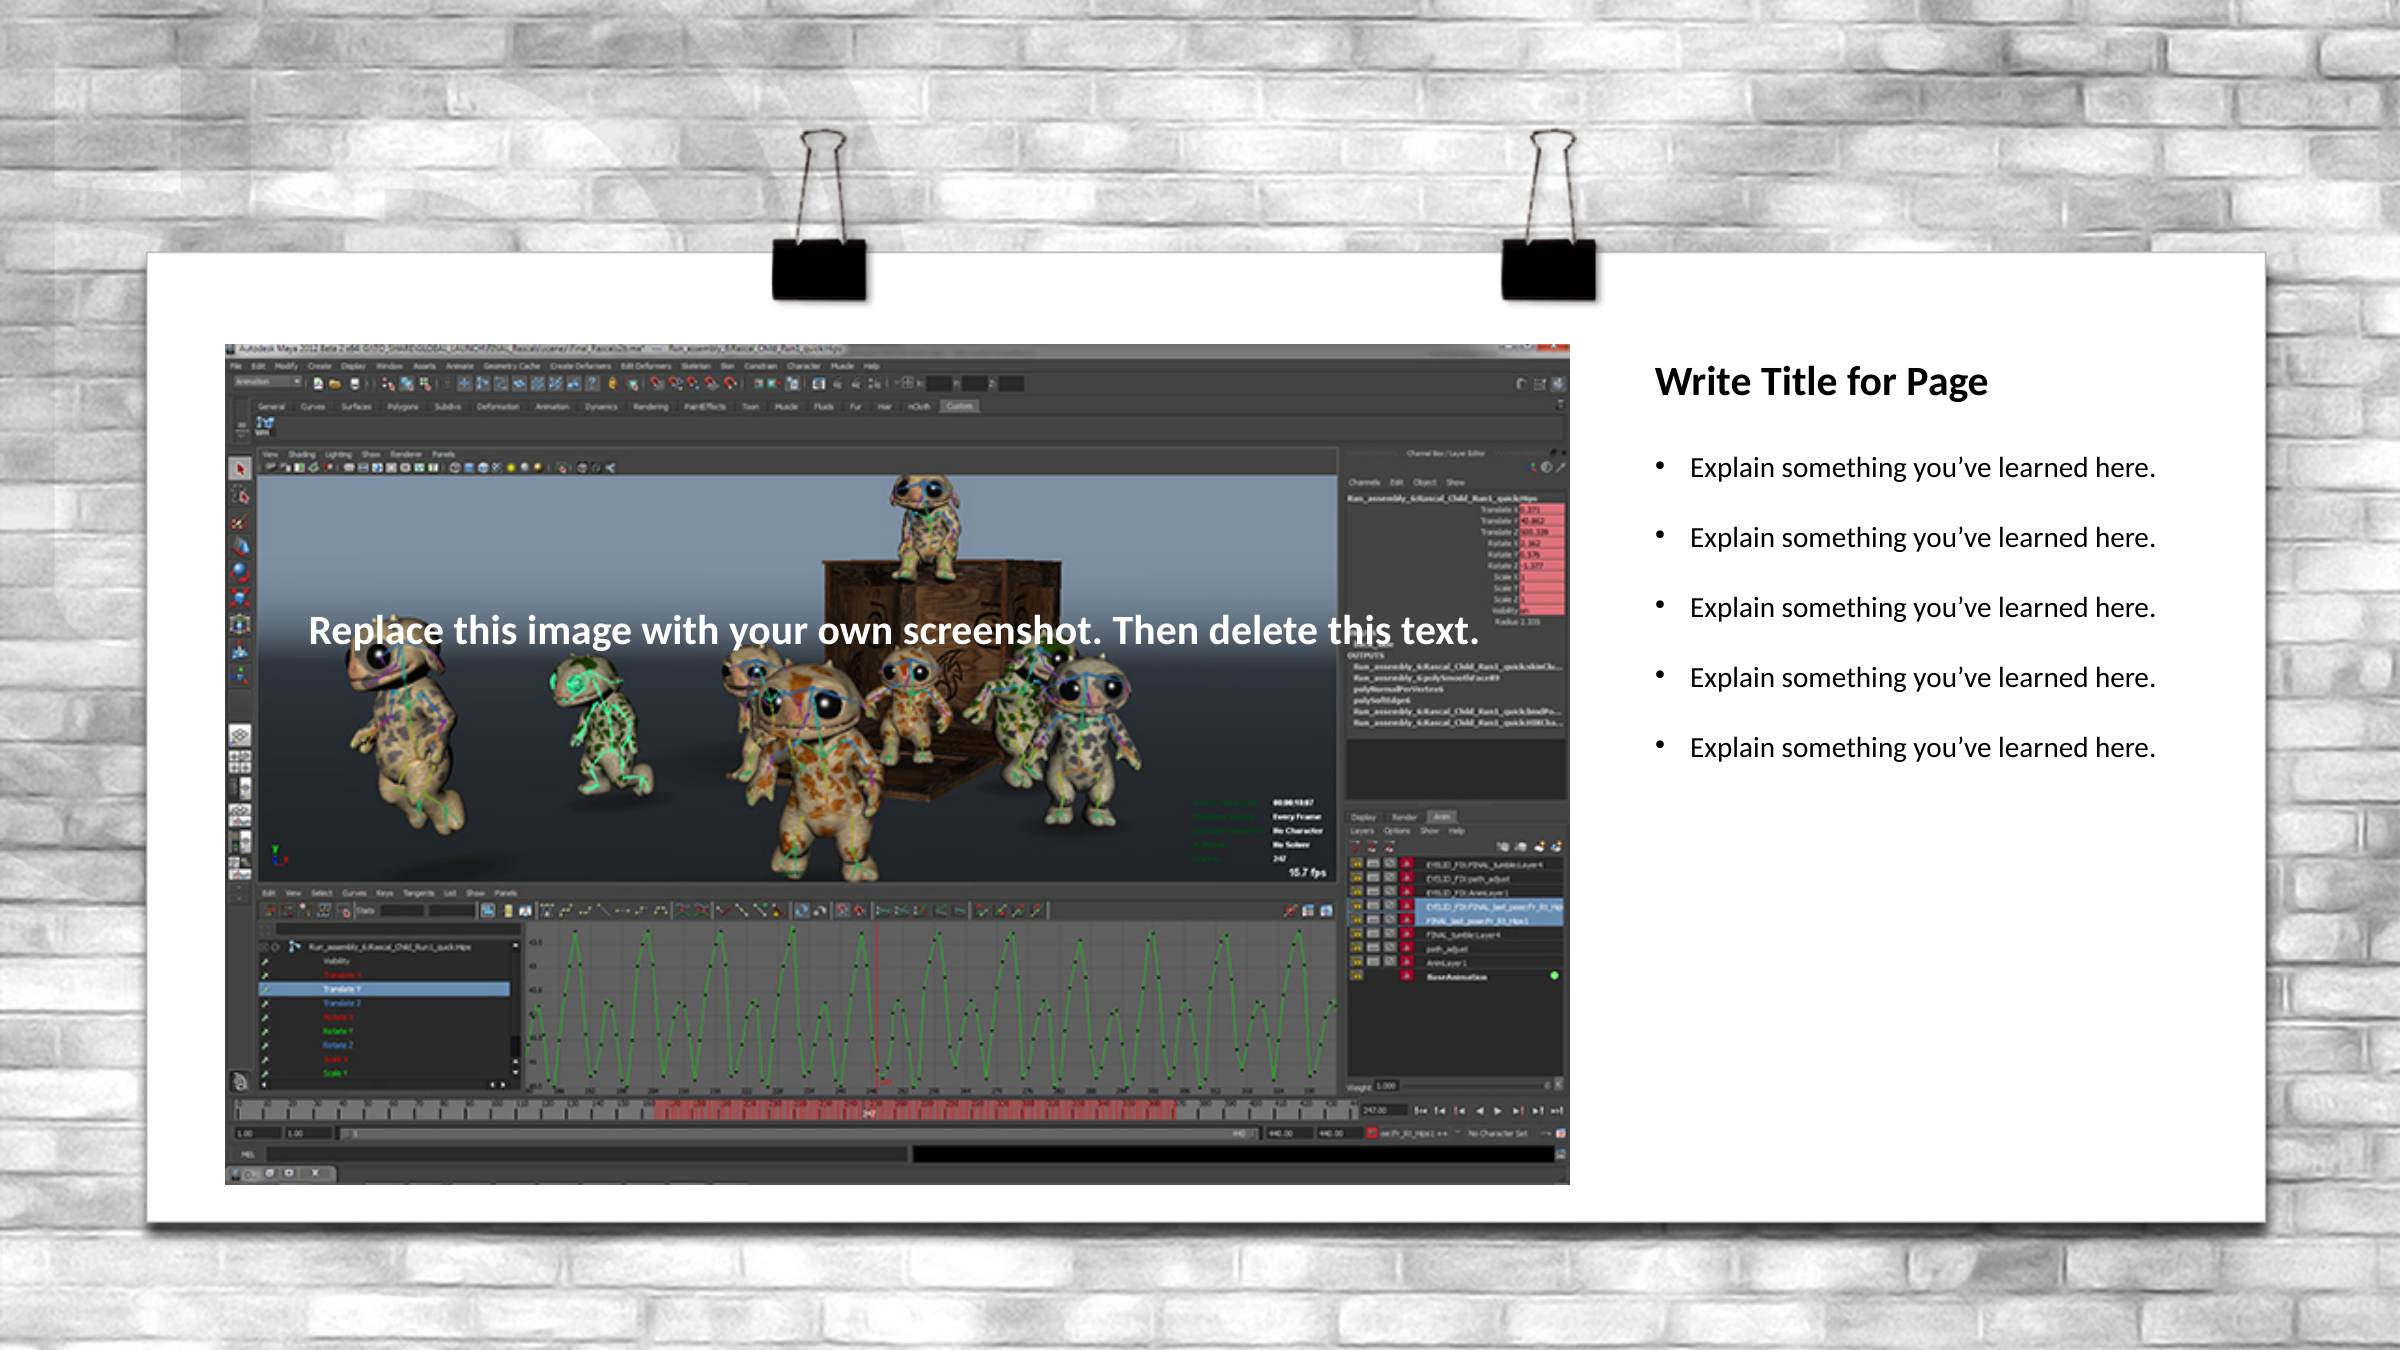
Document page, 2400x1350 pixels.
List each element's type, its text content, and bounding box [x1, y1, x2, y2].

text_box Write Title for Page Explain something you’ve learned here. Explain something you’ve learned here. Explain something you’ve learned here. Explain something you’ve learned here. Explain something you’ve learned here. [1639, 346, 2250, 806]
text_box Replace this image with your own screenshot. Then delete this text. [245, 595, 1545, 661]
picture [0, 0, 2400, 1350]
